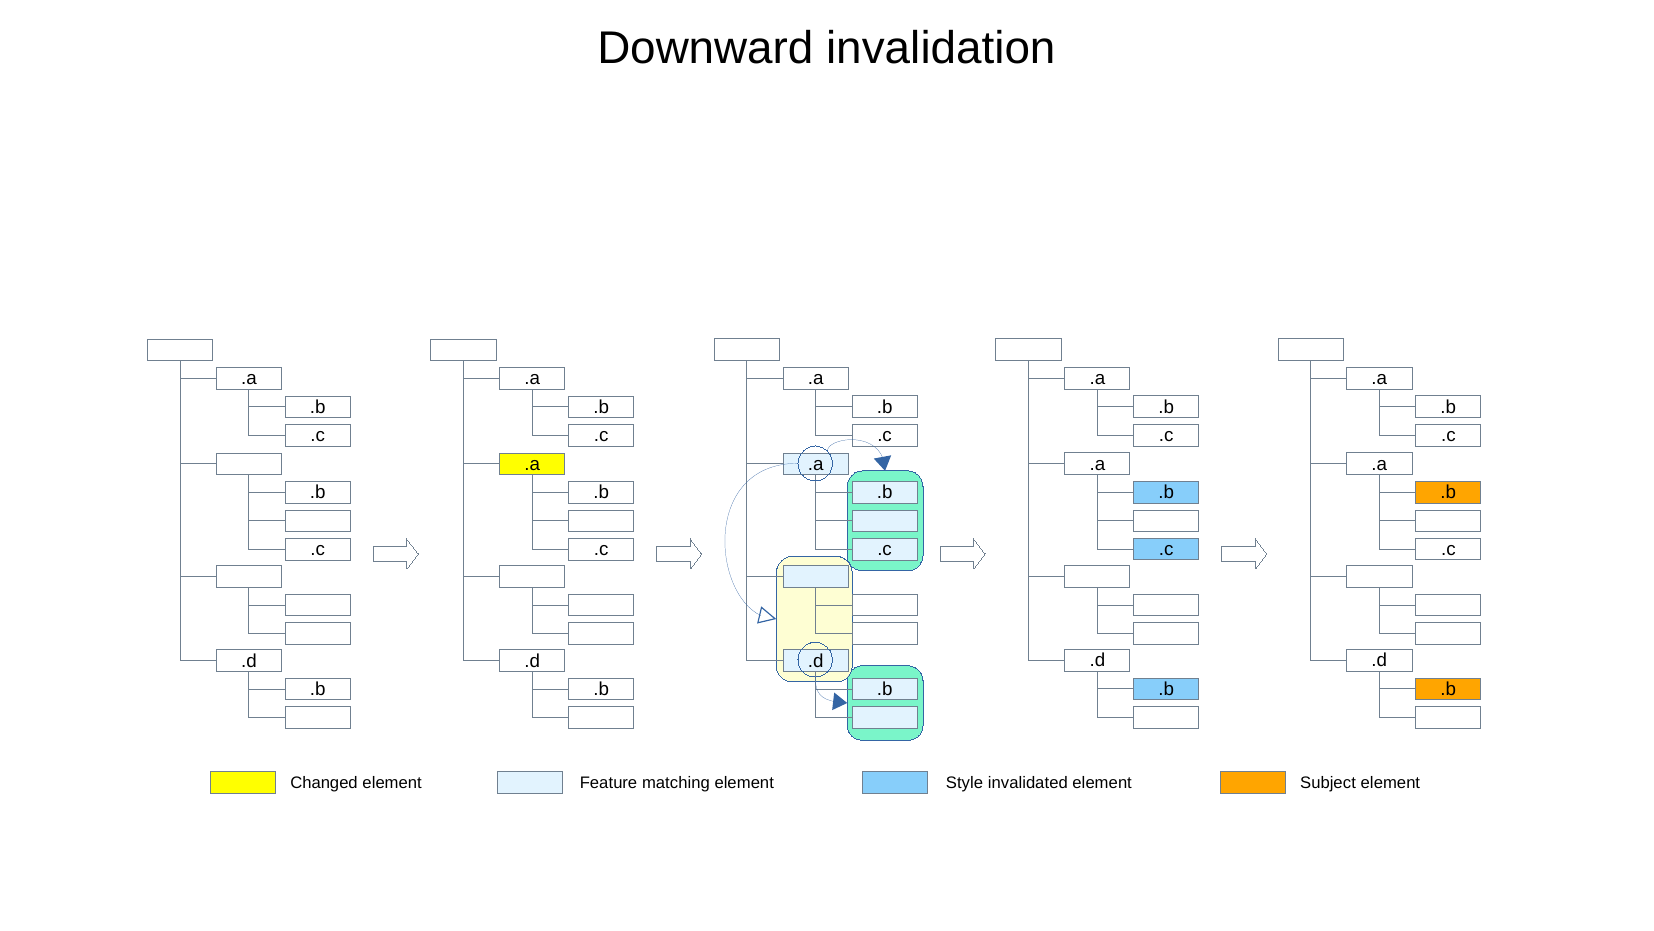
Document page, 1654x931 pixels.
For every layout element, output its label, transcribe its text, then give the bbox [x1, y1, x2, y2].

text_box .c [285, 538, 351, 561]
text_box .a [829, 453, 849, 475]
text_box [776, 470, 924, 741]
text_box [147, 339, 213, 361]
text_box [285, 510, 351, 532]
text_box .b [1415, 481, 1481, 504]
text_box .a [499, 453, 565, 475]
text_box .a [1064, 367, 1130, 390]
text_box .c [852, 440, 873, 447]
text_box .b [852, 481, 918, 504]
text_box .a [1064, 452, 1130, 475]
text_box .a [499, 367, 565, 390]
text_box Changed element [275, 766, 441, 800]
text_box [1415, 510, 1481, 532]
text_box .b [852, 678, 918, 700]
text_box [1133, 510, 1199, 532]
text_box Subject element [1285, 766, 1486, 800]
text_box [568, 594, 634, 616]
text_box [656, 538, 702, 569]
text_box .c [1415, 538, 1481, 560]
text_box .a [783, 464, 801, 475]
text_box .d [216, 649, 282, 672]
text_box .d [499, 649, 565, 672]
text_box [1133, 594, 1199, 616]
text_box .a [1346, 367, 1413, 390]
text_box [568, 510, 634, 532]
text_box .b [285, 396, 351, 418]
text_box .b [285, 678, 351, 700]
text_box Downward invalidation [0, 15, 1654, 91]
text_box .c [852, 424, 918, 447]
text_box .b [1415, 678, 1481, 700]
text_box .c [568, 424, 634, 447]
text_box .d [1064, 649, 1130, 672]
text_box .b [1133, 395, 1199, 418]
text_box .c [1133, 424, 1199, 447]
text_box [499, 565, 565, 588]
text_box [285, 706, 351, 729]
text_box .d [1346, 649, 1413, 672]
text_box [1278, 338, 1344, 361]
text_box [714, 338, 780, 361]
text_box .c [1133, 538, 1199, 560]
text_box [1133, 706, 1199, 729]
text_box [216, 565, 282, 588]
text_box [216, 453, 282, 475]
text_box Feature matching element [565, 766, 830, 800]
text_box [1133, 622, 1199, 645]
text_box .b [285, 481, 351, 504]
text_box .c [1415, 424, 1481, 447]
text_box .b [568, 396, 634, 418]
text_box Style invalidated element [931, 766, 1158, 800]
text_box [940, 538, 986, 569]
text_box [862, 771, 928, 794]
text_box .a [1346, 452, 1413, 475]
text_box [210, 771, 275, 794]
text_box .a [216, 367, 282, 390]
text_box .b [852, 395, 918, 418]
text_box [995, 338, 1062, 361]
text_box [568, 706, 634, 729]
text_box .a [783, 367, 849, 390]
text_box .b [1133, 678, 1199, 700]
text_box [373, 538, 419, 569]
text_box [497, 771, 563, 794]
text_box .c [285, 424, 351, 447]
text_box .d [783, 649, 802, 672]
text_box [1220, 771, 1285, 794]
text_box [797, 445, 833, 481]
text_box .c [852, 538, 918, 561]
text_box [285, 594, 351, 616]
text_box .b [1415, 395, 1481, 418]
text_box [1346, 565, 1413, 588]
text_box [1415, 594, 1481, 616]
text_box [430, 339, 497, 361]
text_box [285, 622, 351, 645]
text_box [1415, 706, 1481, 729]
text_box [1064, 565, 1130, 588]
text_box [1221, 538, 1267, 569]
text_box [1415, 622, 1481, 645]
text_box .d [829, 649, 849, 672]
text_box [568, 622, 634, 645]
text_box .c [568, 538, 634, 561]
text_box .b [568, 481, 634, 504]
text_box .b [568, 678, 634, 700]
text_box .b [1133, 481, 1199, 504]
text_box .a [783, 453, 800, 464]
